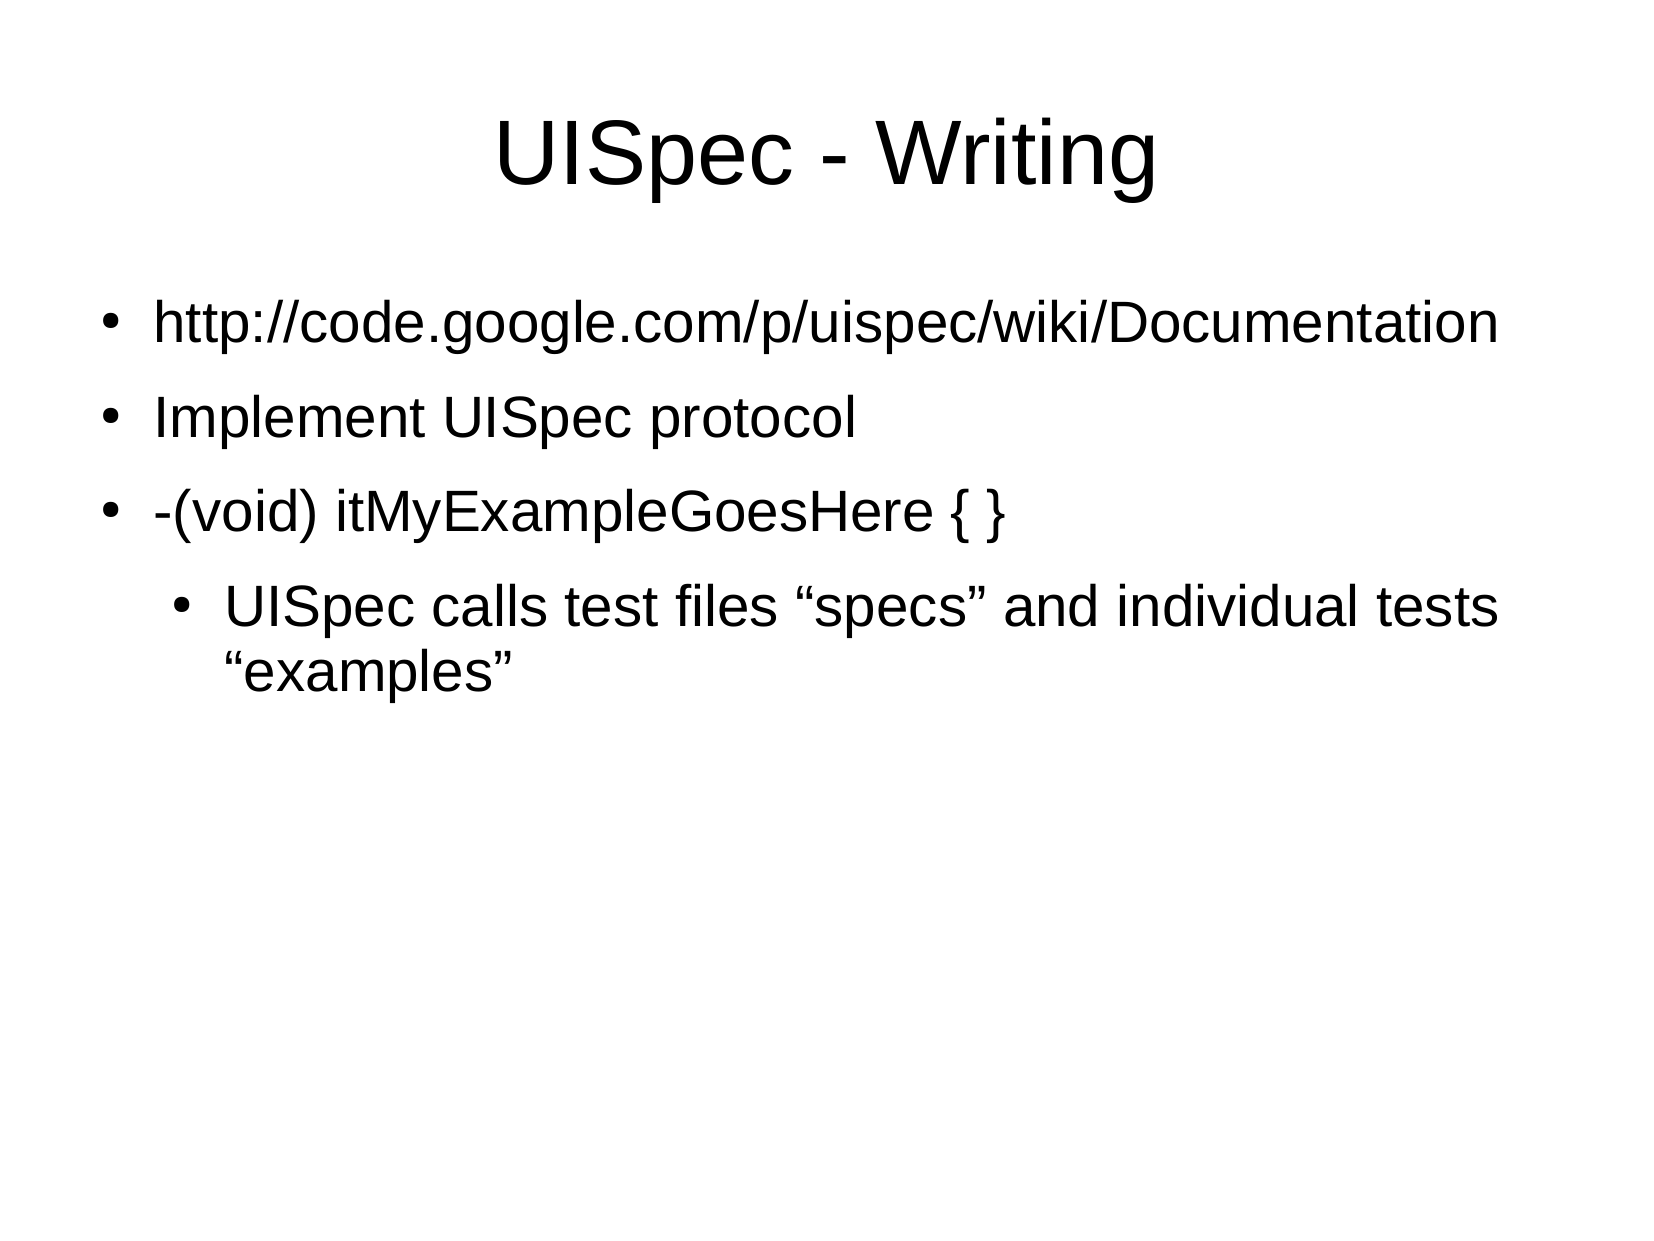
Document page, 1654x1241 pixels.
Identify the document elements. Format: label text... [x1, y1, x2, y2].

title UISpec - Writing [82, 49, 1571, 257]
list http://code.google.com/p/uispec/wiki/Documentation Implement UISpec protocol -(void) itMyExampleGoesHere { } UISpec calls test files “specs” and individual tests “examples” [82, 290, 1571, 1109]
